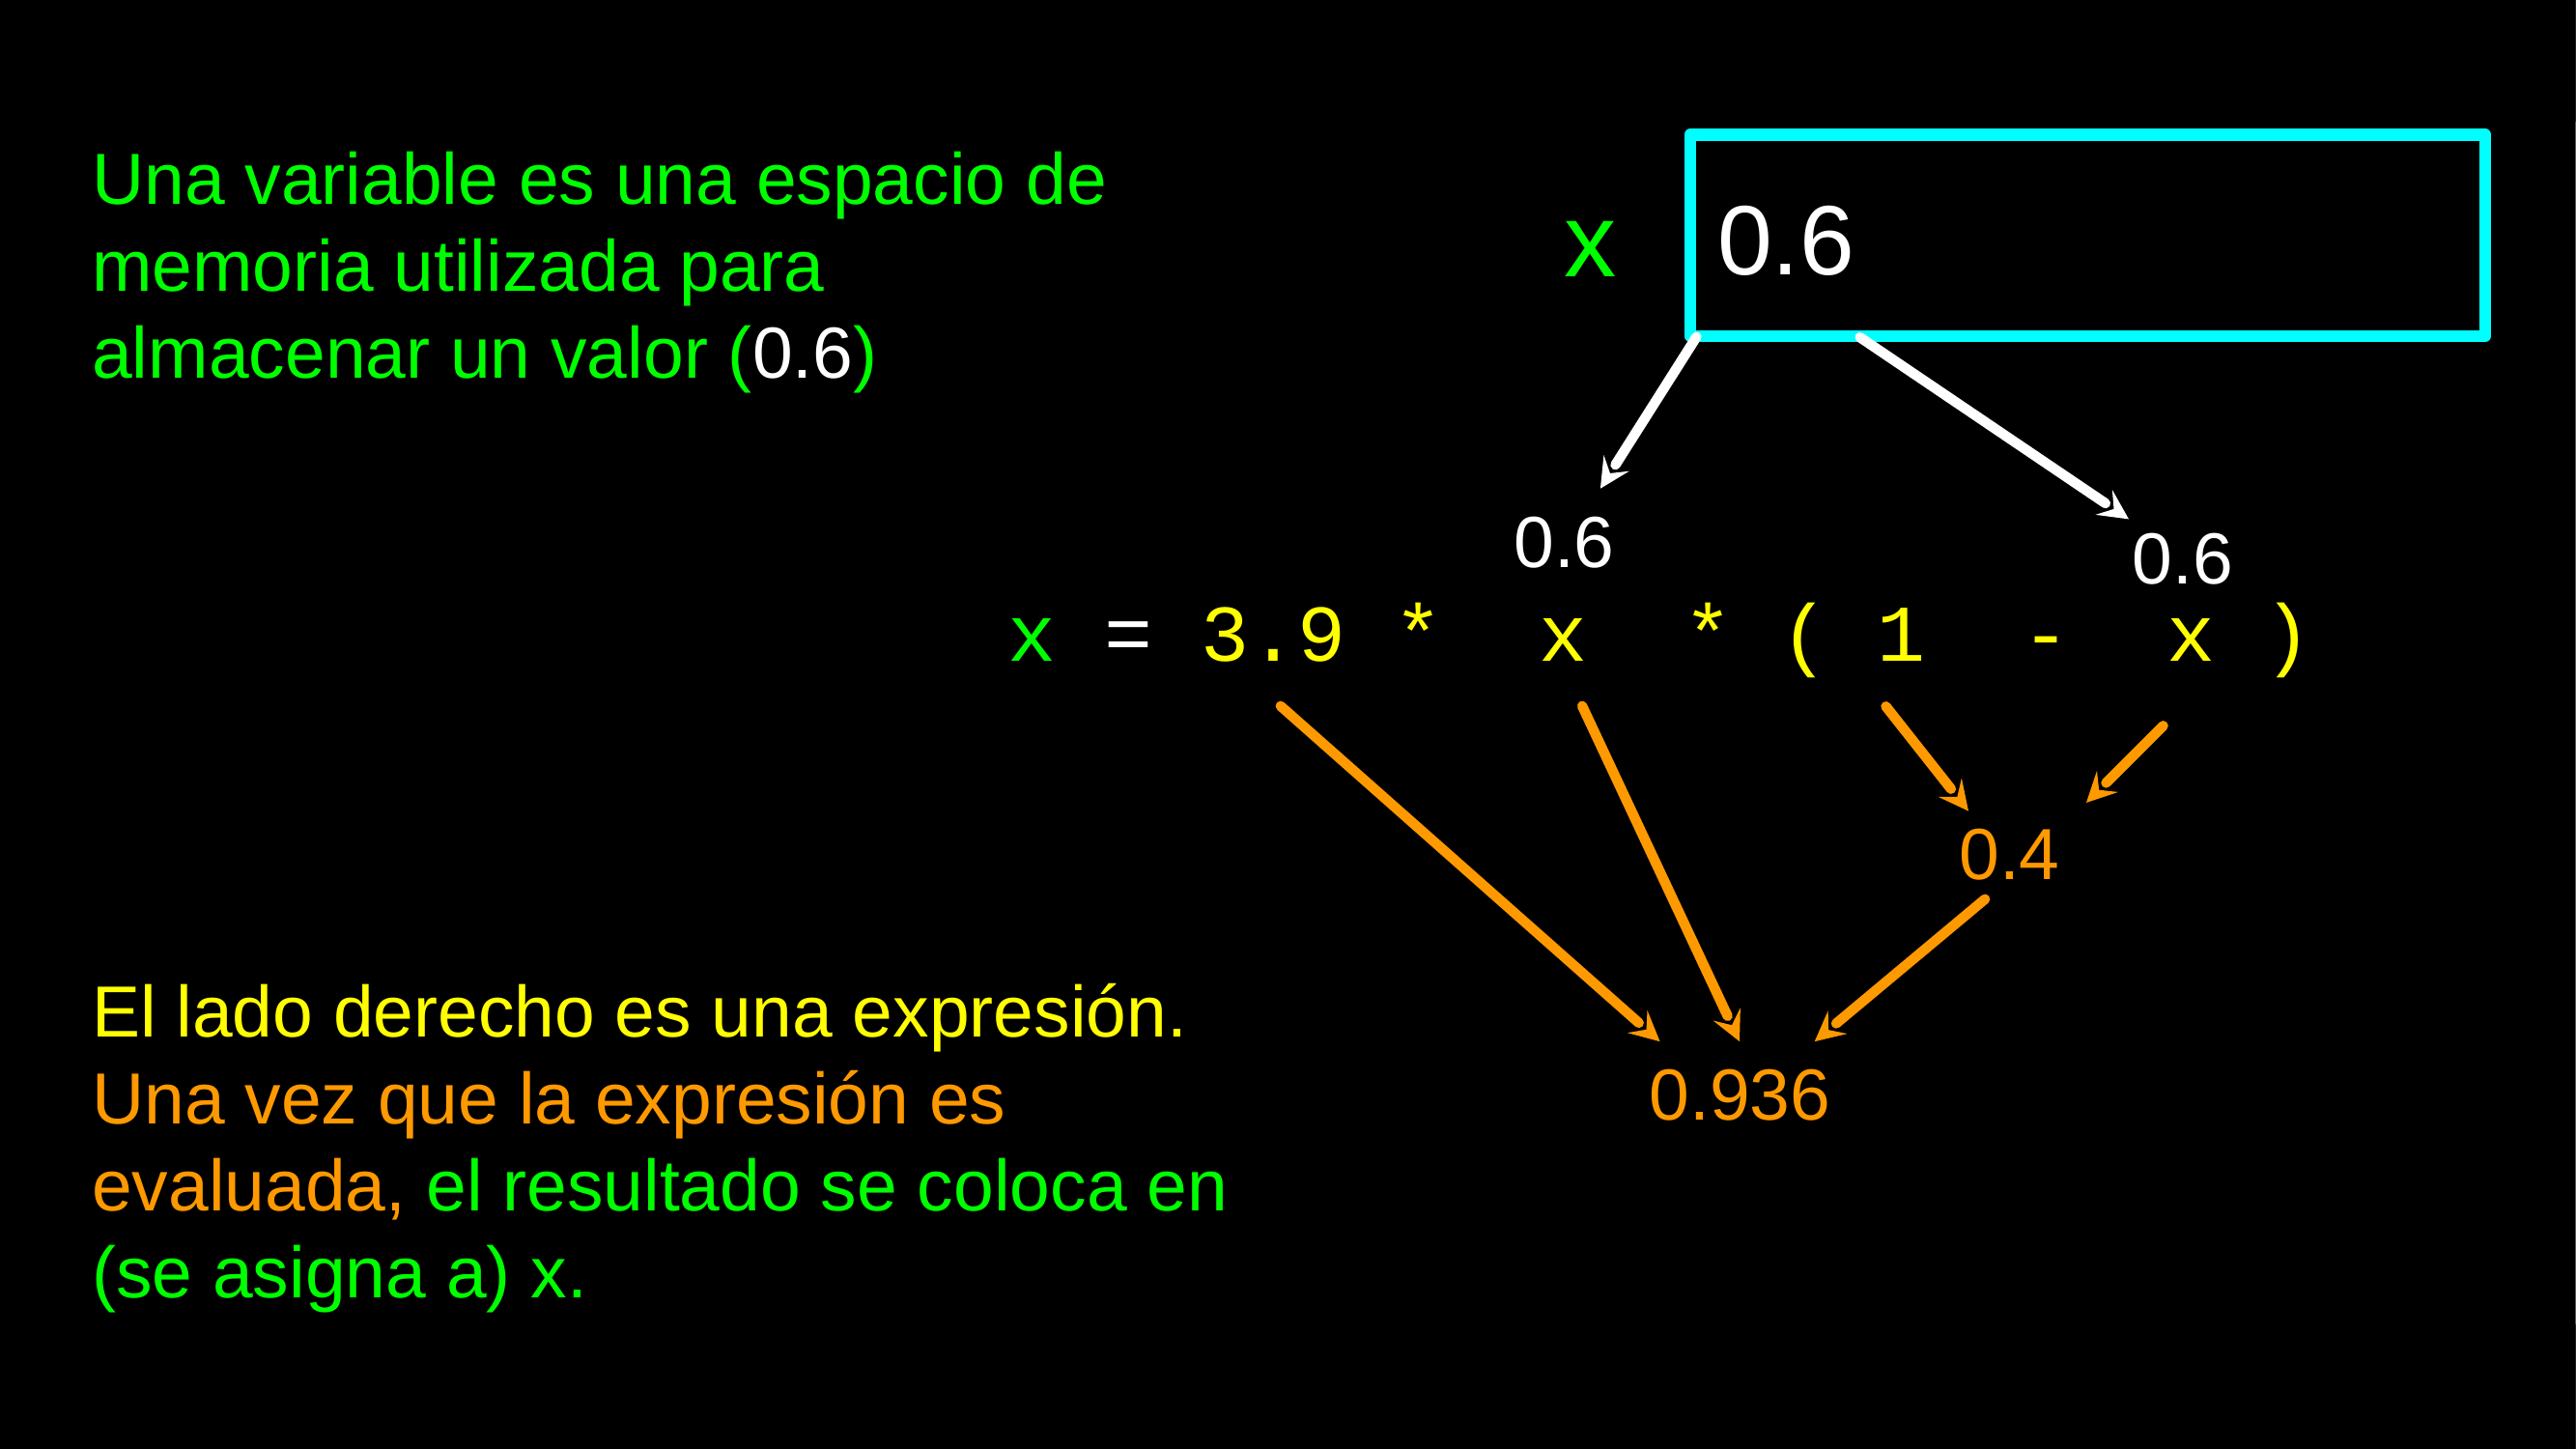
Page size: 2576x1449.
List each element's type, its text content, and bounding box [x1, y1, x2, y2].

text_box x = 3.9 * x * ( 1 - x ) [1007, 538, 2410, 721]
text_box 0.6 [2098, 505, 2113, 513]
text_box El lado derecho es una expresión. Una vez que la expresión es evaluada, el resultado se coloca en (se asigna a) x. [92, 1007, 1316, 1271]
text_box 0.6 [1492, 489, 1636, 588]
text_box 0.6 [1689, 134, 2485, 336]
text_box 0.6 [2098, 505, 2268, 605]
text_box Una variable es una espacio de memoria utilizada para almacenar un valor (0.6) [92, 172, 1135, 354]
text_box 0.4 [1925, 801, 2094, 900]
text_box x [1554, 165, 1626, 303]
text_box 0.936 [1602, 1041, 1878, 1141]
